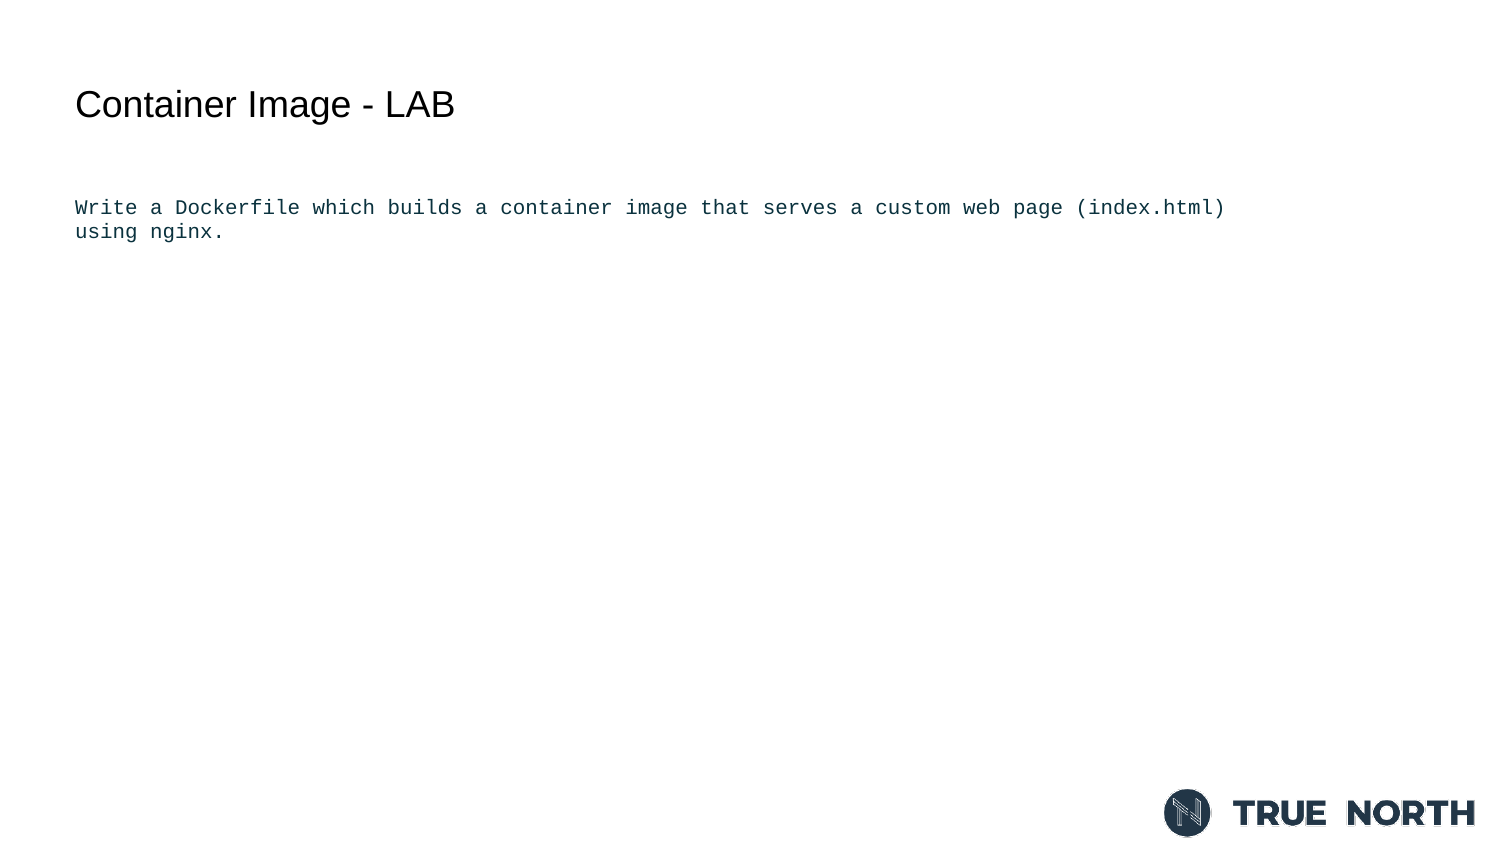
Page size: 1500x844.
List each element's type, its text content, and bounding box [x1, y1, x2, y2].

title Container Image - LAB [75, 33, 1425, 175]
picture [1162, 787, 1475, 838]
list Write a Dockerfile which builds a container image that serves a custom web page (index.html) using nginx. [75, 197, 1238, 687]
